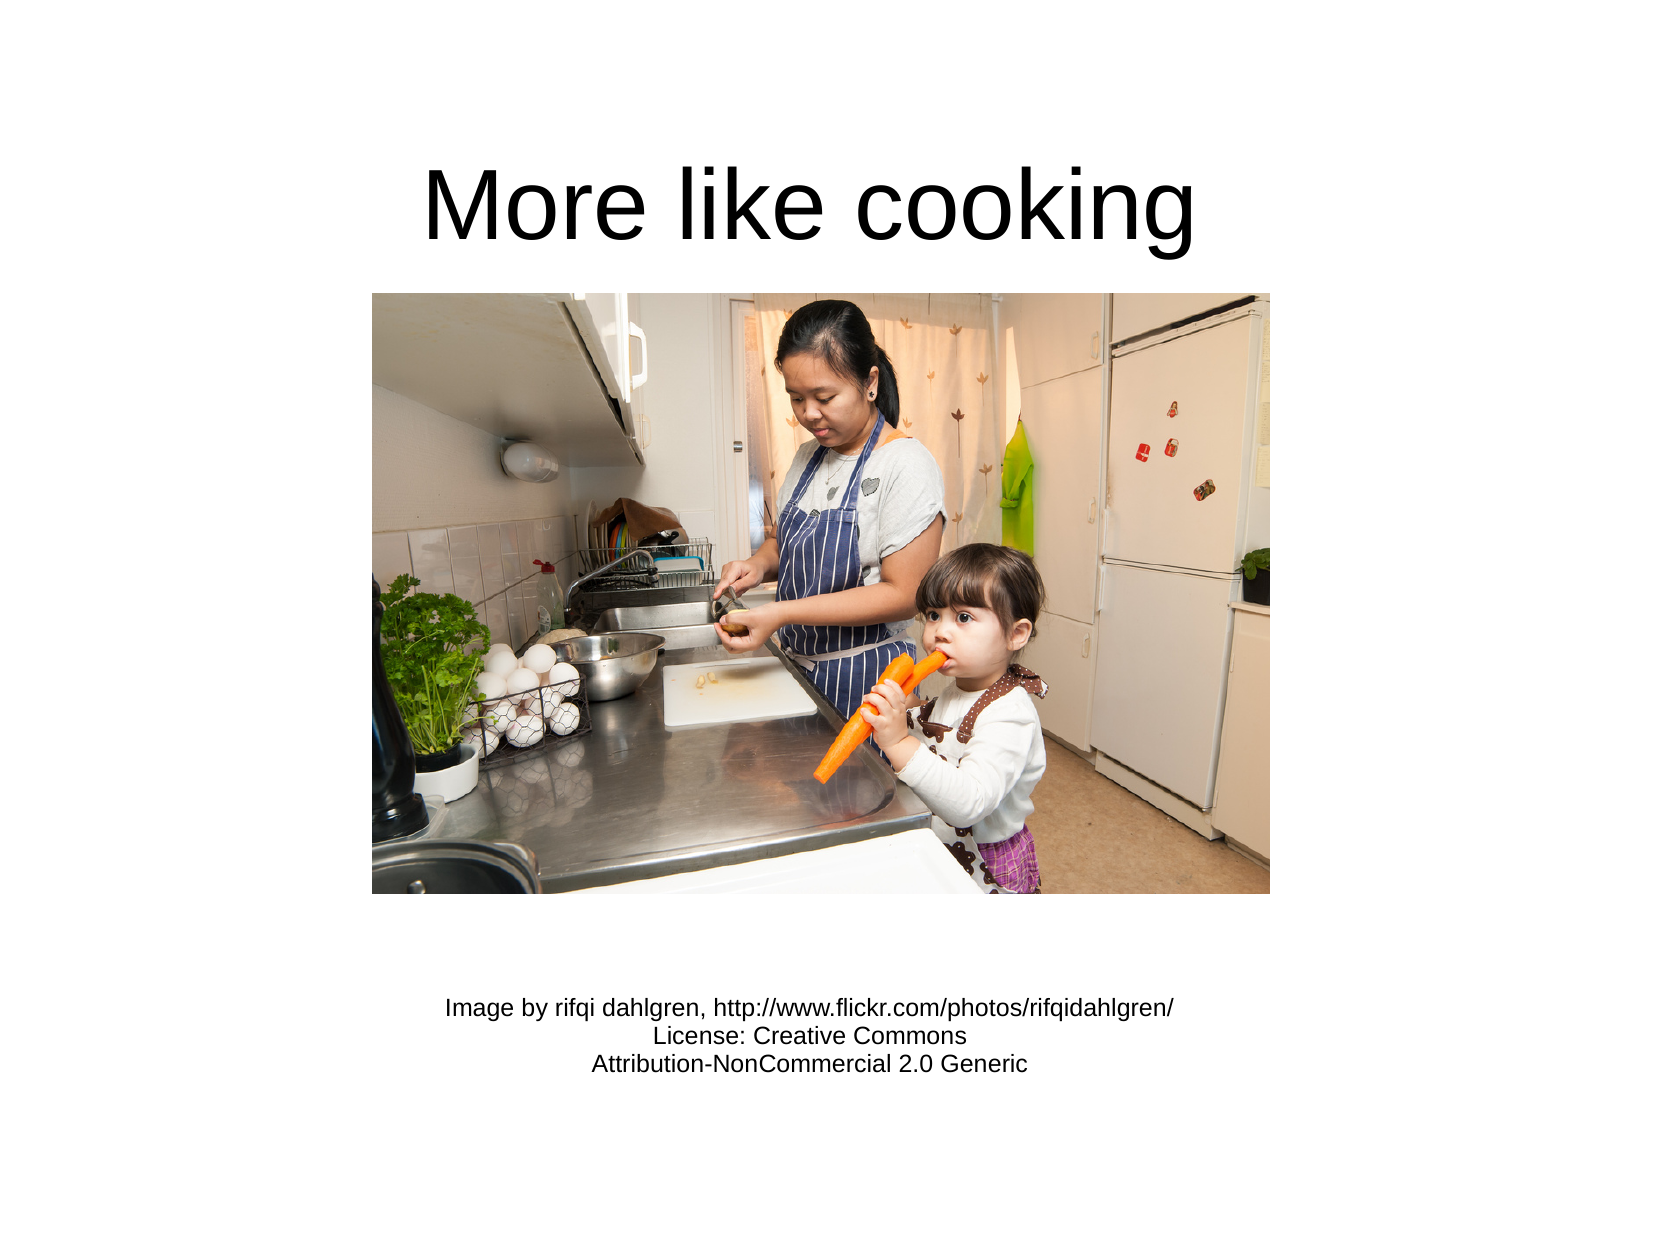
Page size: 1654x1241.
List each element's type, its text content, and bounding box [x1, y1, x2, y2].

text_box More like cooking [82, 95, 1538, 316]
picture [372, 293, 1270, 894]
text_box Image by rifqi dahlgren, http://www.flickr.com/photos/rifqidahlgren/ License: Creative Commons Attribution-NonCommercial 2.0 Generic [82, 939, 1538, 1160]
